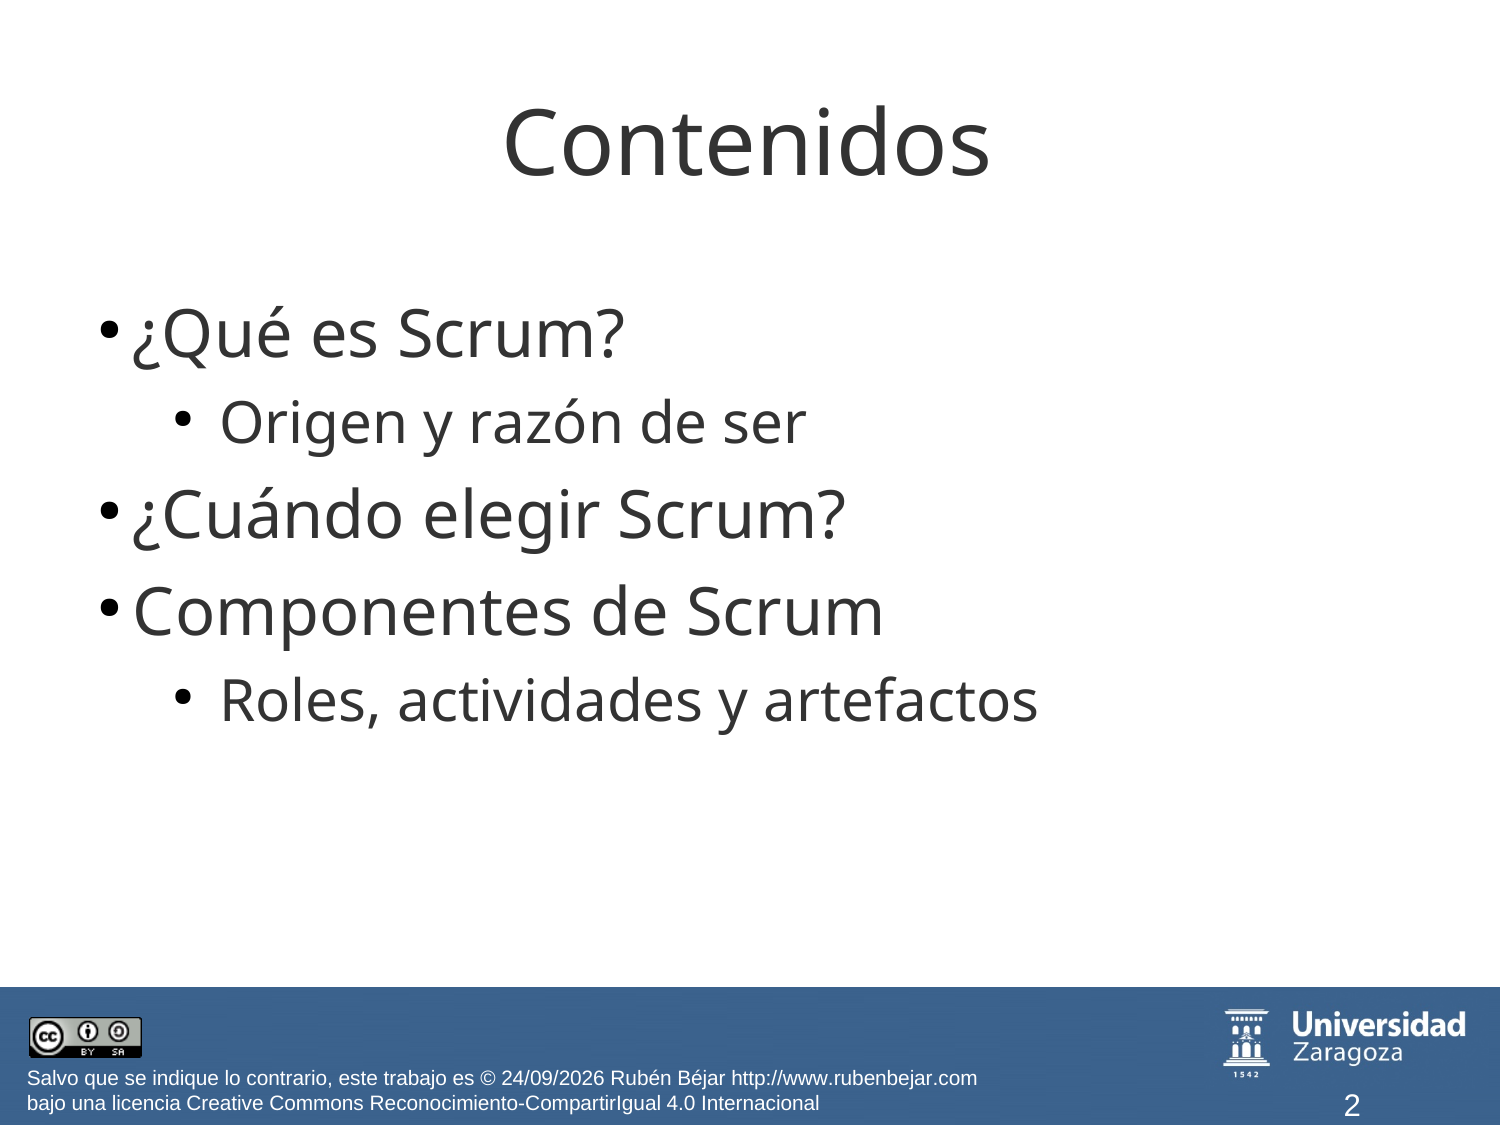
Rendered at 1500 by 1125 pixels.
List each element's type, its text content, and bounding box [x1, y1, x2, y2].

picture [0, 987, 1500, 1125]
list ¿Qué es Scrum? Origen y razón de ser ¿Cuándo elegir Scrum? Componentes de Scrum Roles, actividades y artefactos [82, 283, 1418, 957]
title Contenidos [74, 21, 1420, 257]
